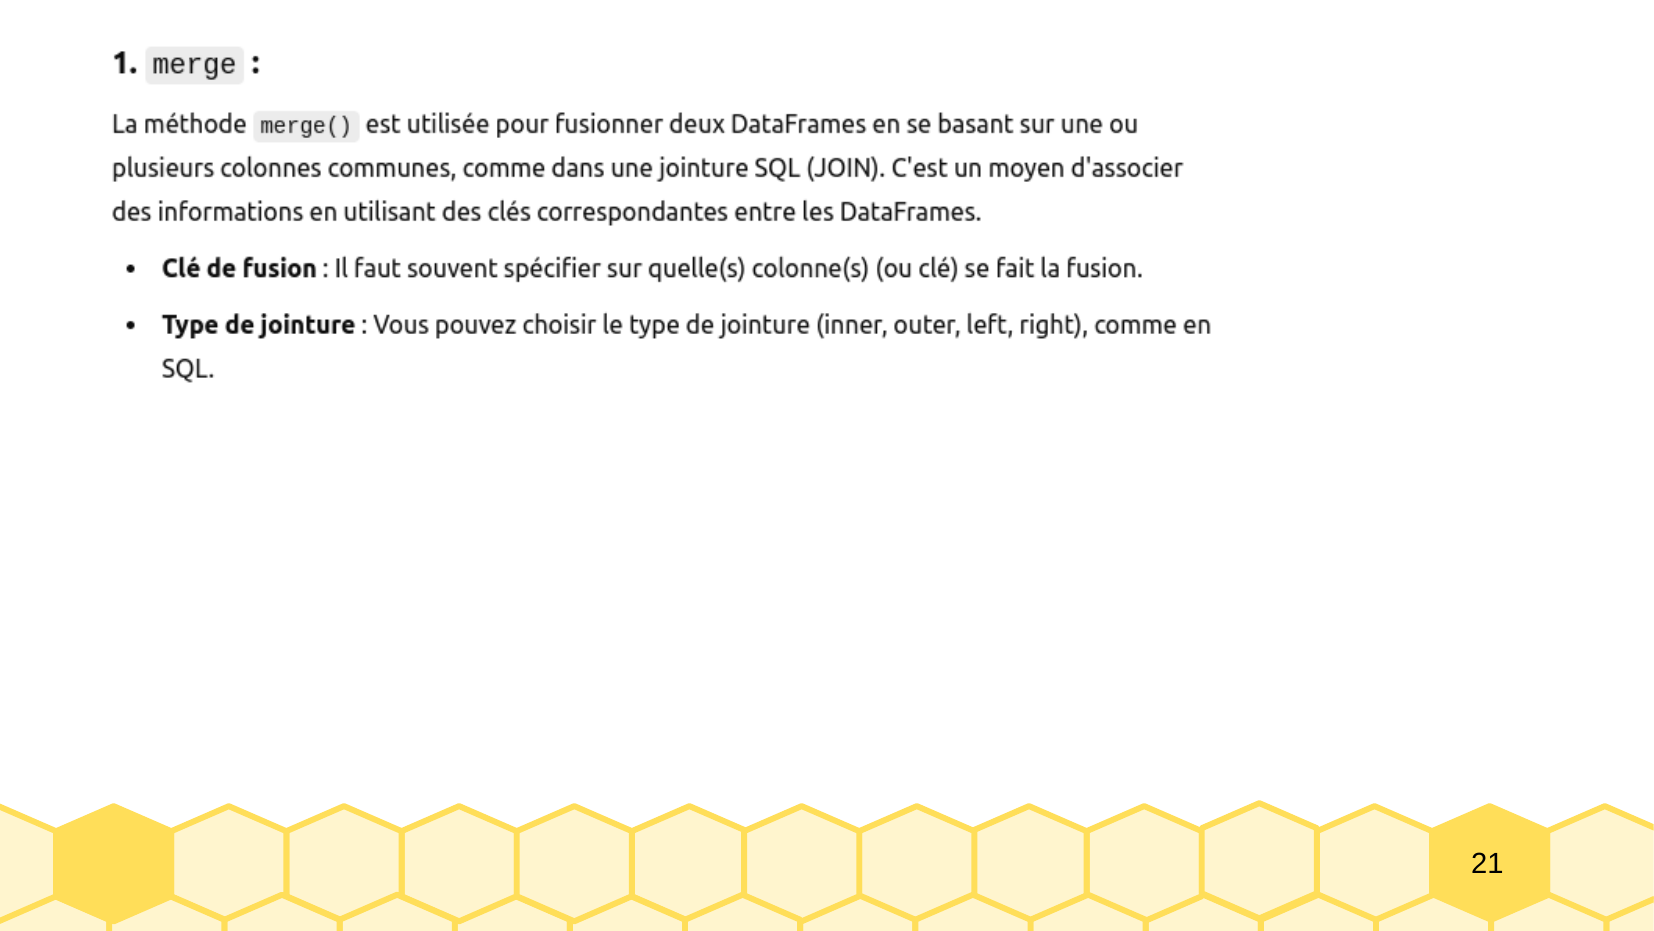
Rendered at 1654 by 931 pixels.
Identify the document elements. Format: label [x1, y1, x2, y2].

picture [91, 36, 1270, 403]
